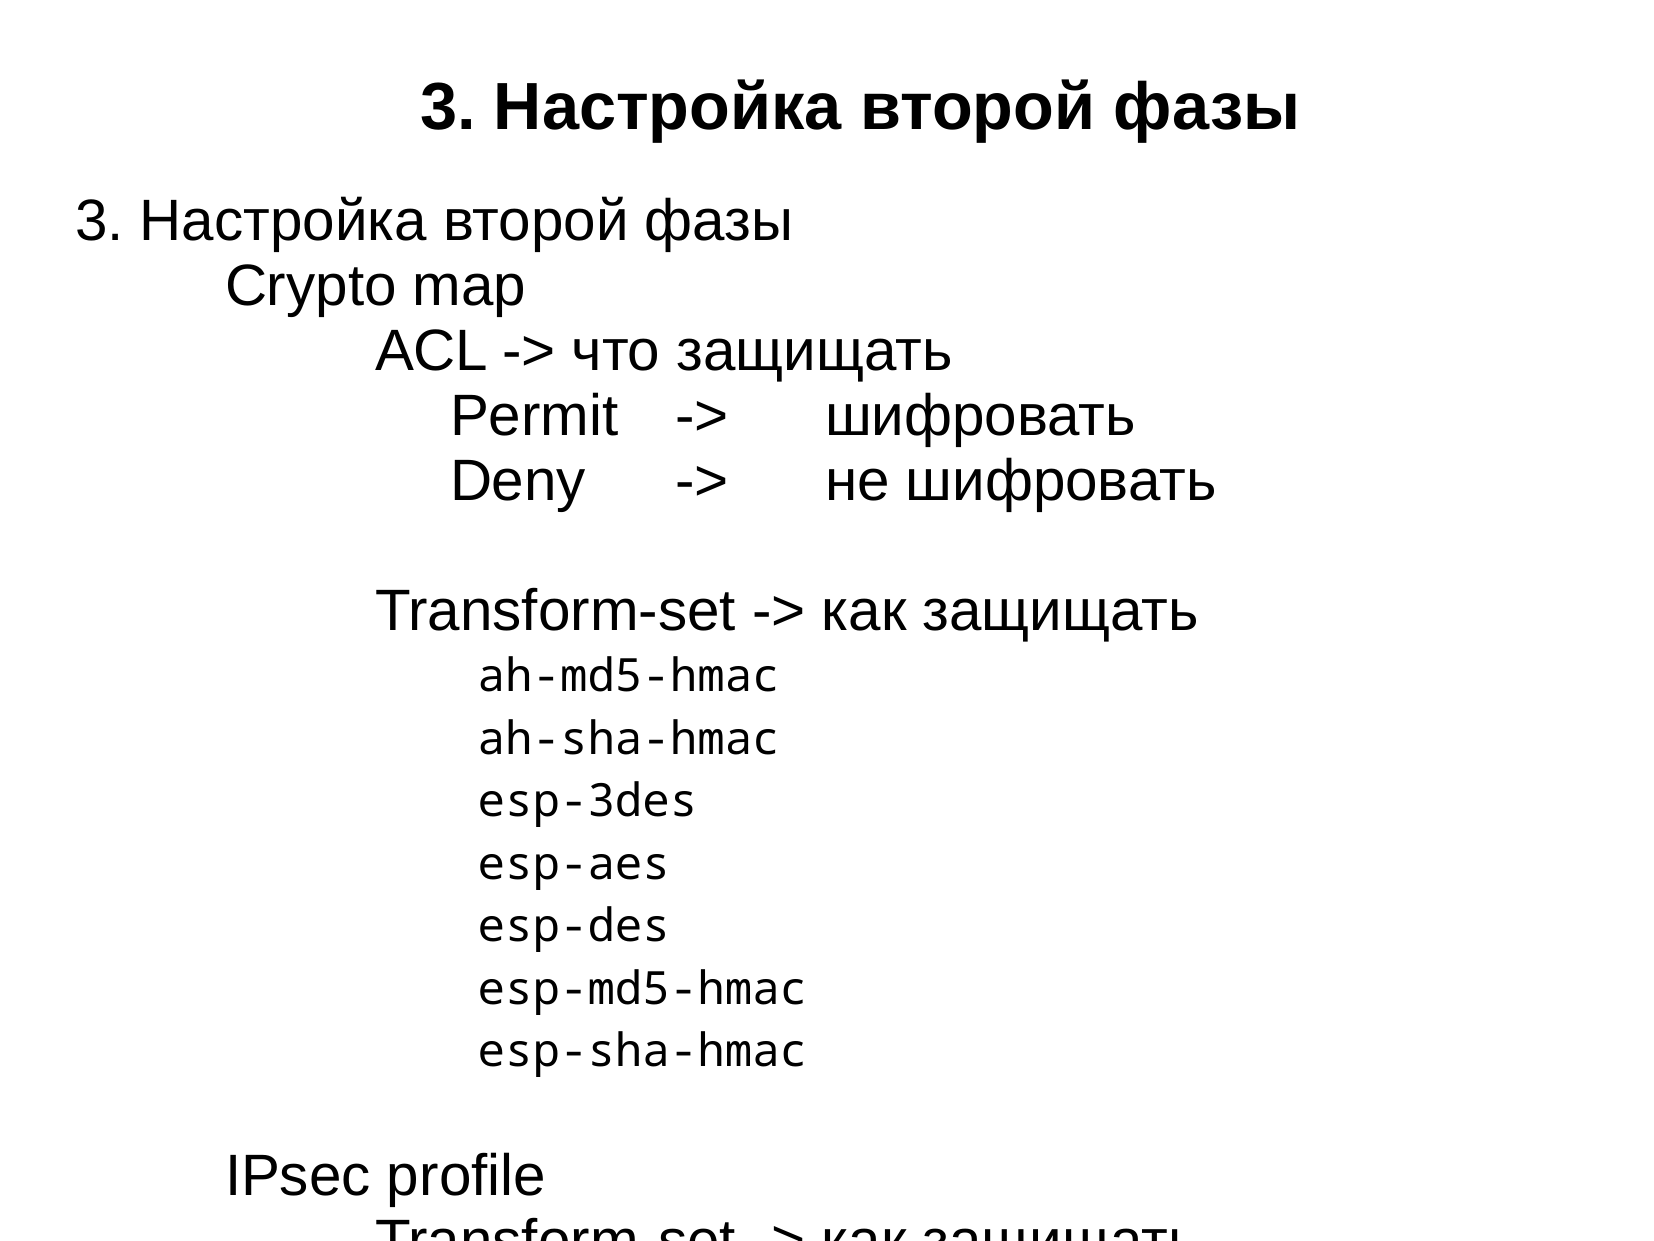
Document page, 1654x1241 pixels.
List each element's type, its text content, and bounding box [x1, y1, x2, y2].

list 3. Настройка второй фазы Crypto map ACL -> что защищать Permit -> шифровать Deny -> не шифровать Transform-set -> как защищать ah-md5-hmac ah-sha-hmac esp-3des esp-aes esp-des esp-md5-hmac esp-sha-hmac IPsec profile Transform-set -> как защищать [75, 187, 1501, 1201]
text_box 3. Настройка второй фазы [123, 41, 1597, 151]
